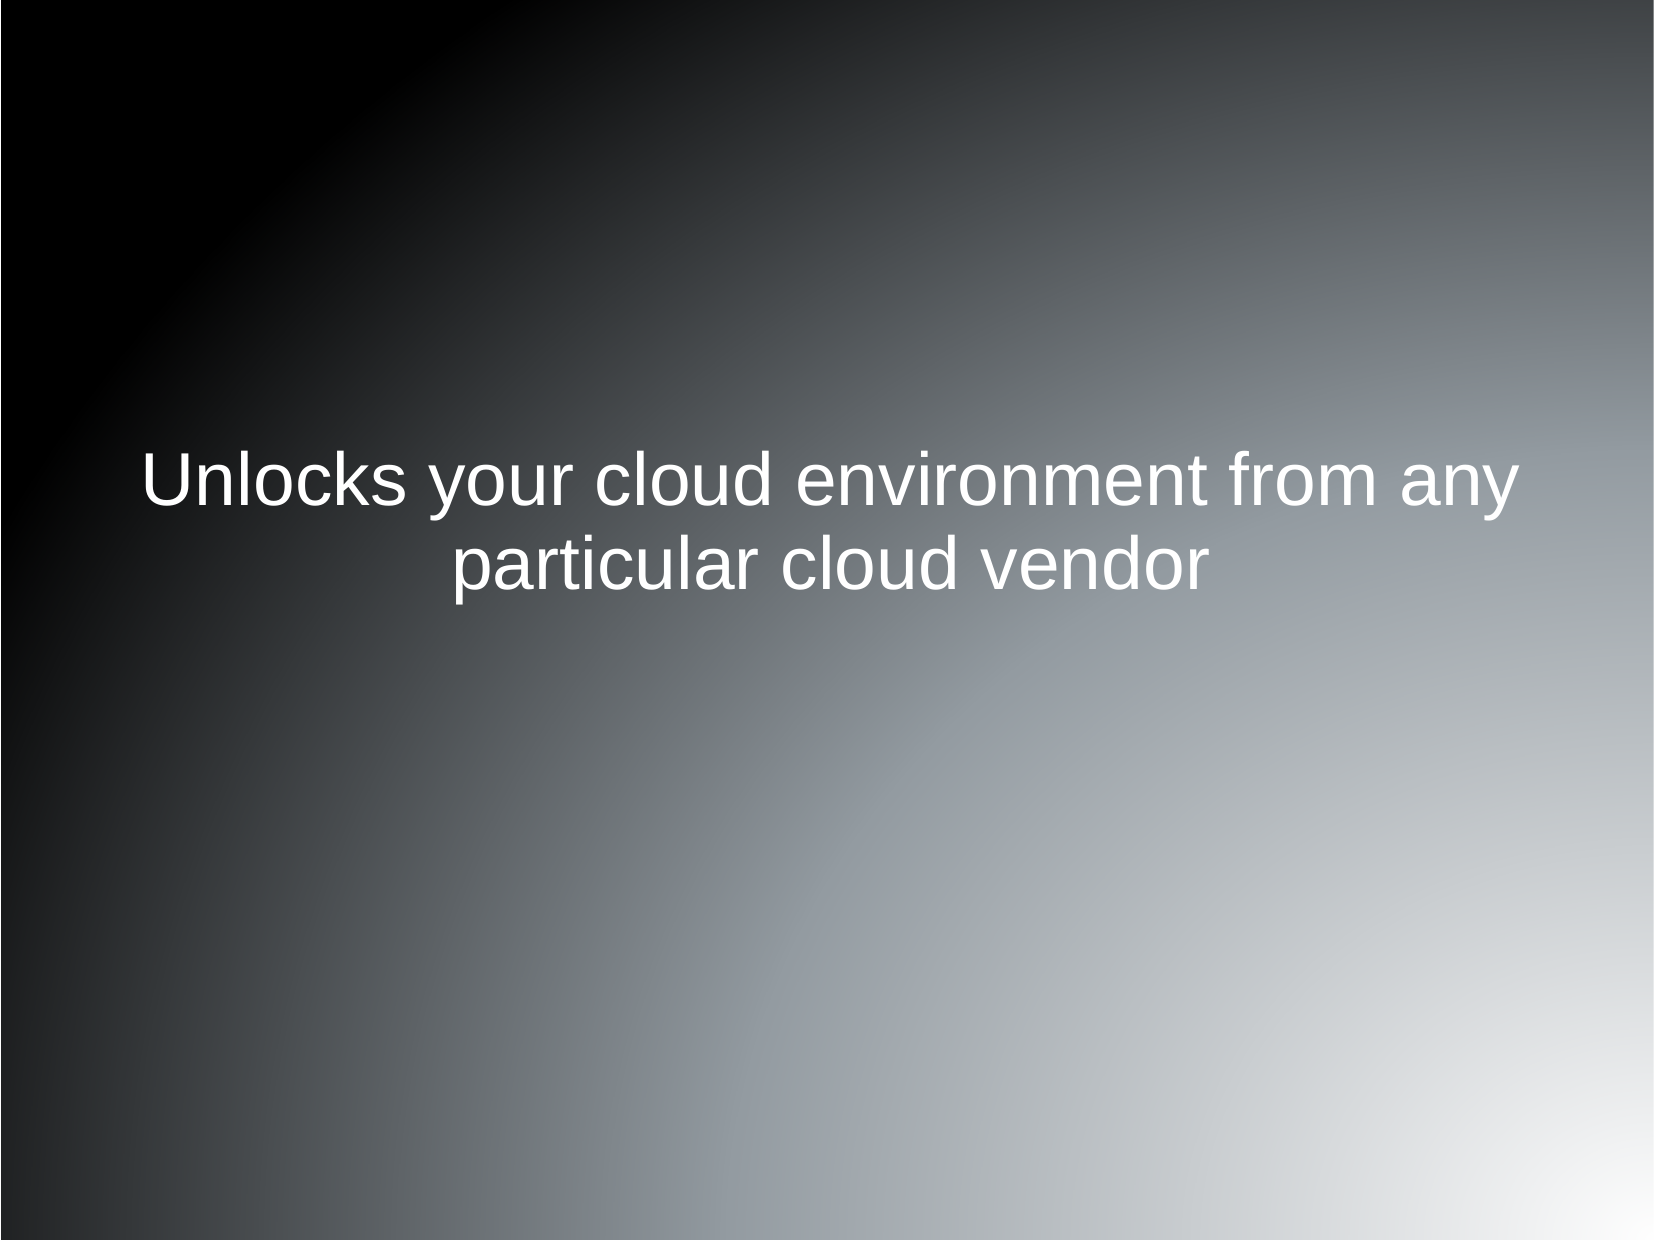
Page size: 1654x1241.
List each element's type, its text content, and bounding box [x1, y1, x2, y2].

picture [1, 0, 1654, 1240]
subtitle Unlocks your cloud environment from any particular cloud vendor [86, 112, 1576, 931]
